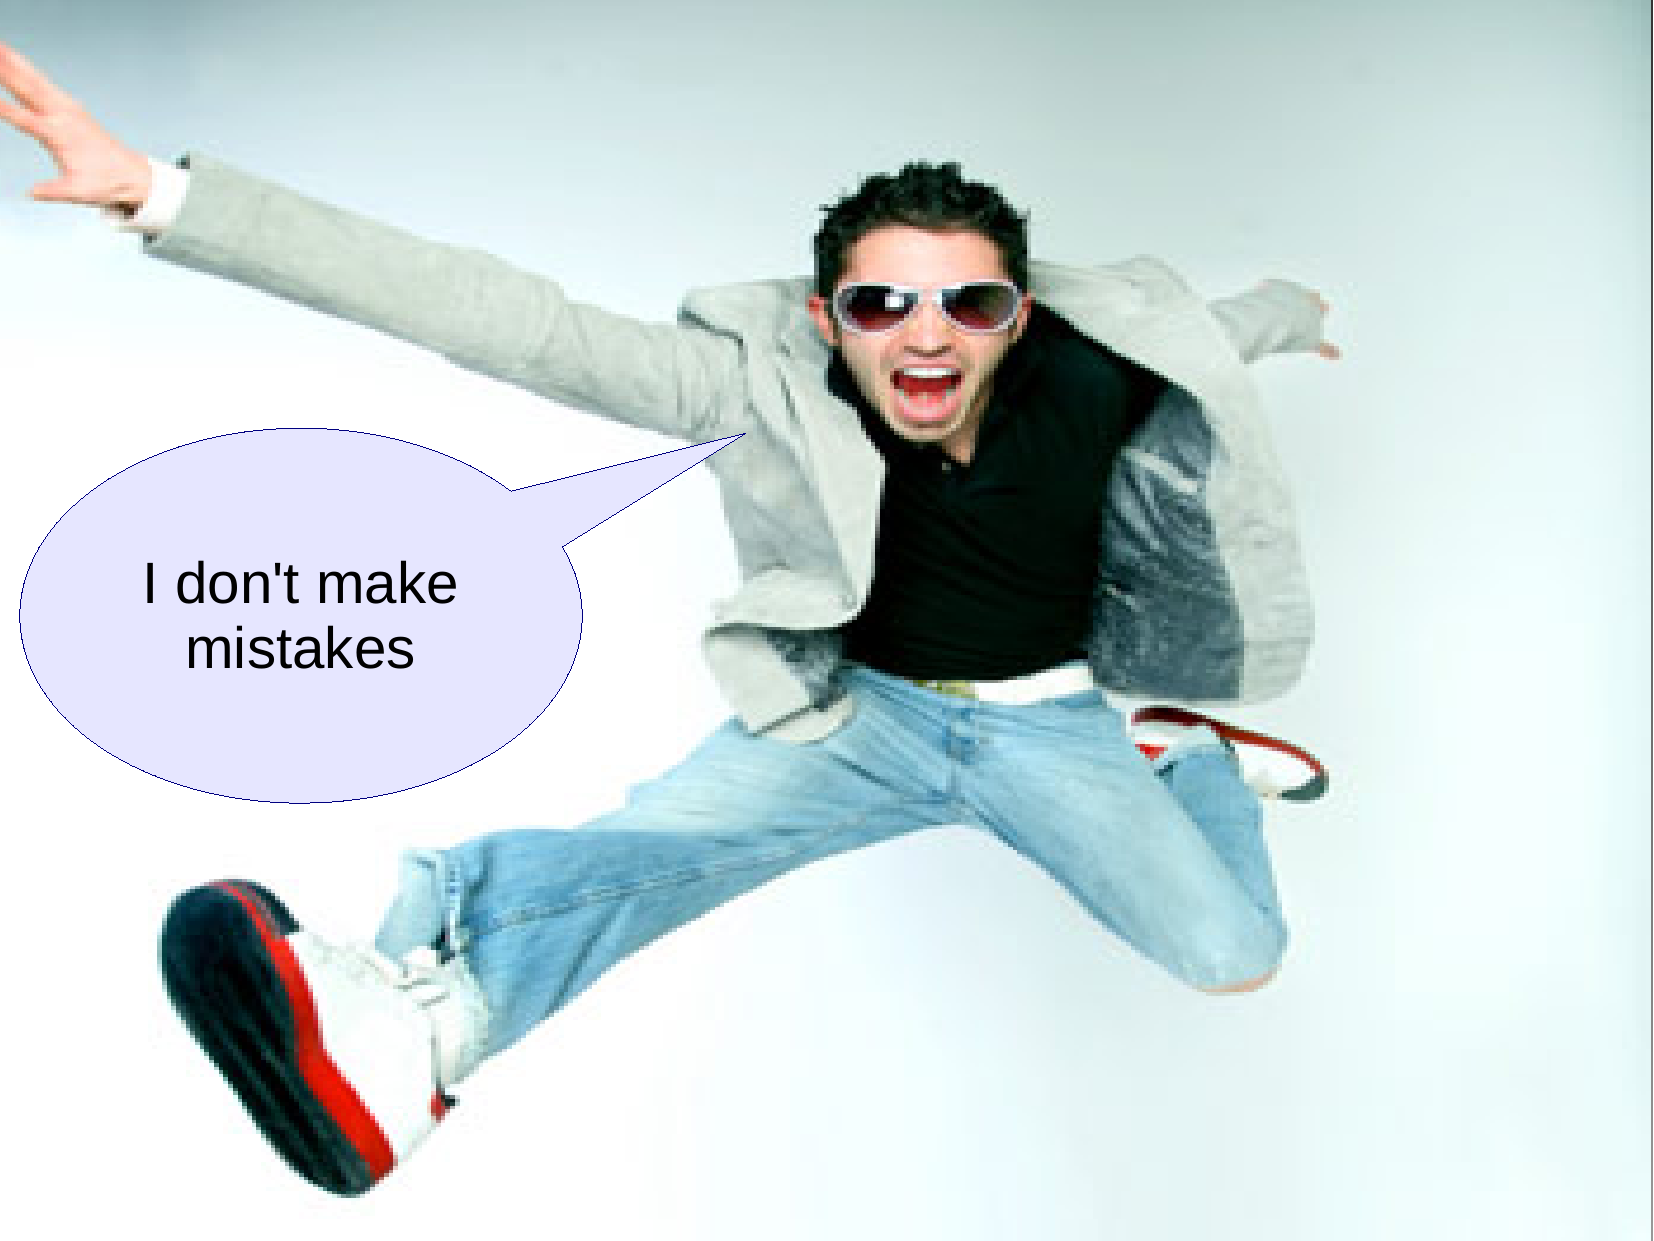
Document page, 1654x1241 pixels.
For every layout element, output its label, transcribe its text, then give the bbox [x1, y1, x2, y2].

text_box I don't make mistakes [19, 428, 746, 804]
picture [0, 0, 1651, 1241]
